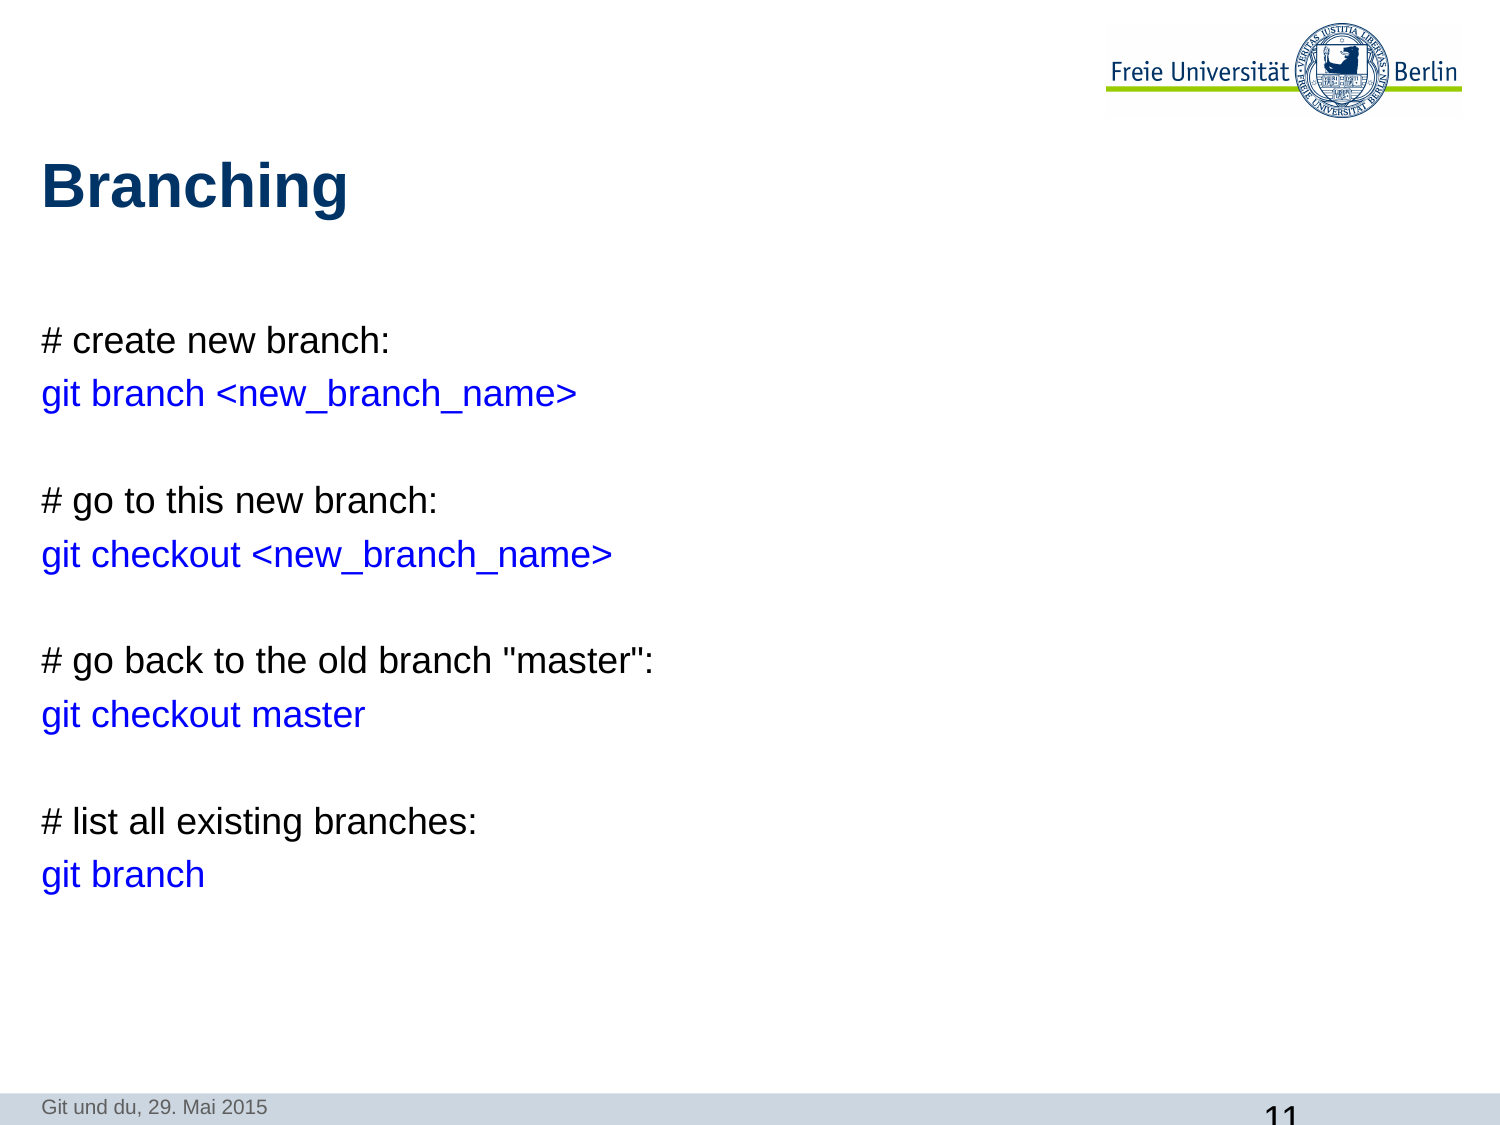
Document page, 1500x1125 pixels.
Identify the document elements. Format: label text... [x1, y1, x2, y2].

list # create new branch: git branch <new_branch_name> # go to this new branch: git checkout <new_branch_name> # go back to the old branch "master": git checkout master # list all existing branches: git branch [41, 265, 1460, 1064]
title Branching [41, 150, 1460, 221]
picture [1106, 23, 1462, 118]
